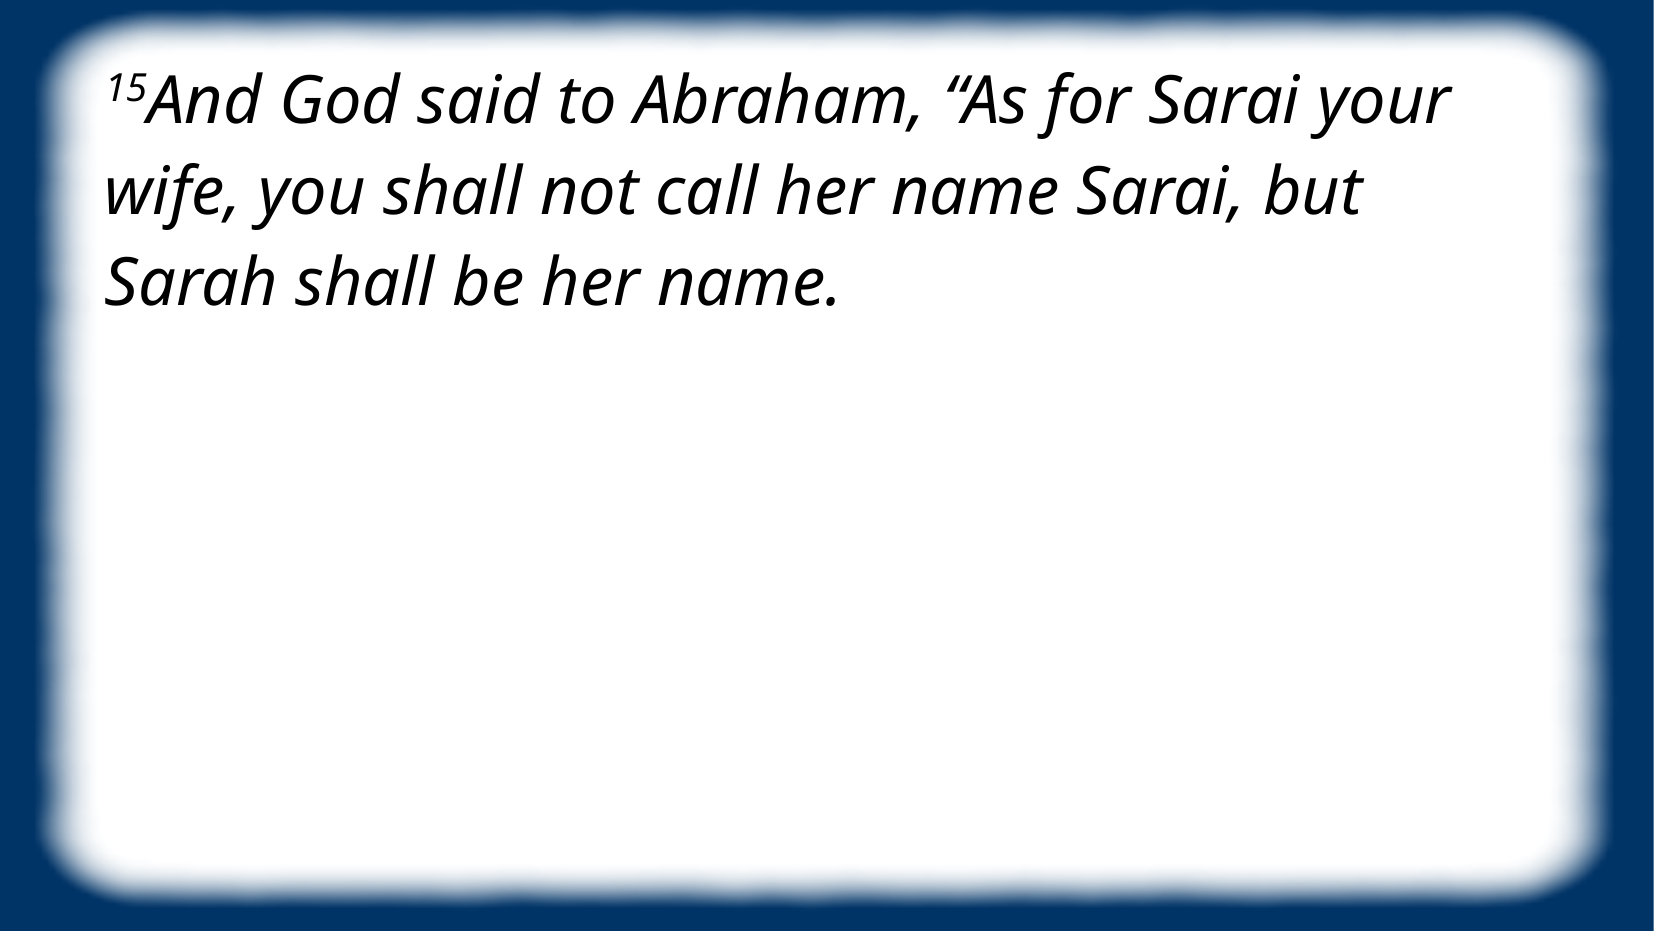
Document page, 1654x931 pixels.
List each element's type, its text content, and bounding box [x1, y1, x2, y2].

picture [0, 0, 1654, 931]
text_box 15And God said to Abraham, “As for Sarai your wife, you shall not call her name Sarai, but Sarah shall be her name. [90, 45, 1546, 361]
